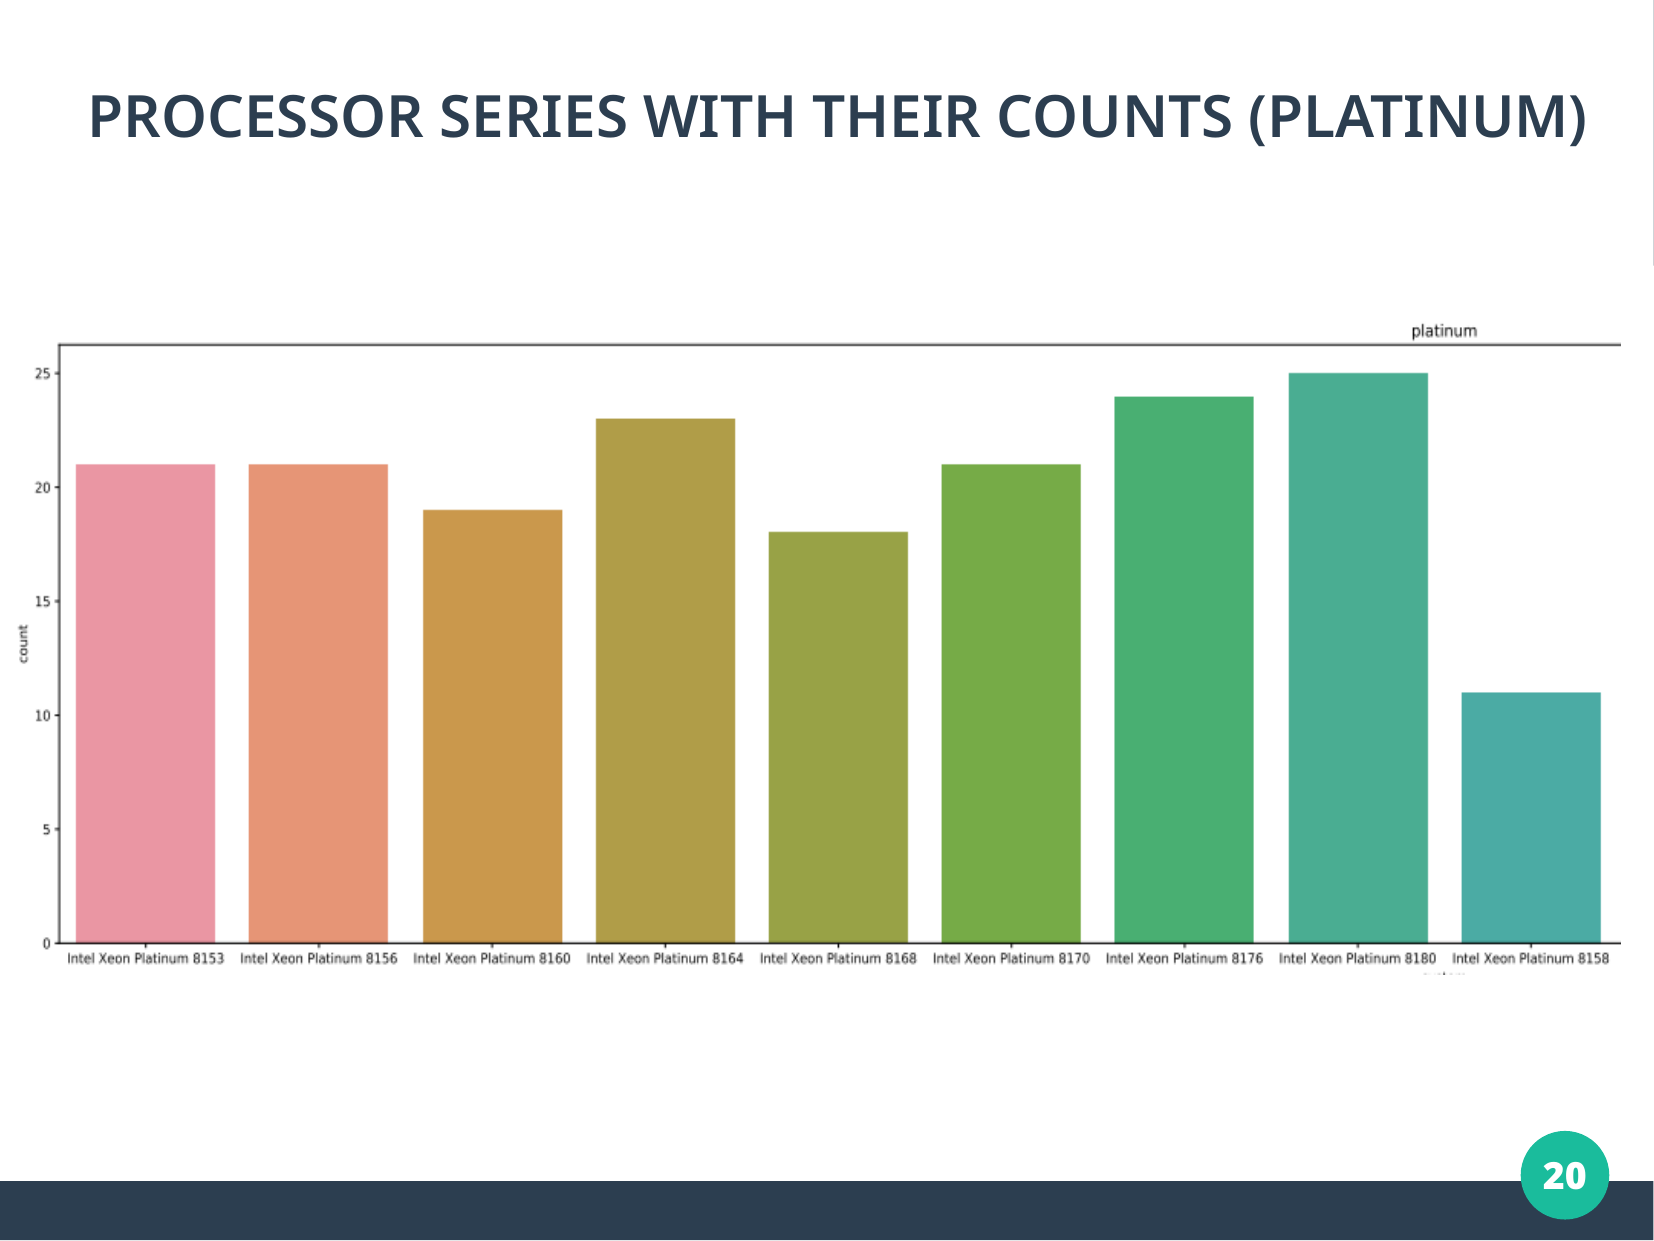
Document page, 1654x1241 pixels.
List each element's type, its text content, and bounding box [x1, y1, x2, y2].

picture [15, 299, 1621, 976]
list PROCESSOR SERIES WITH THEIR COUNTS (PLATINUM) [0, 75, 1606, 226]
title BRONZE [0, 0, 1654, 271]
